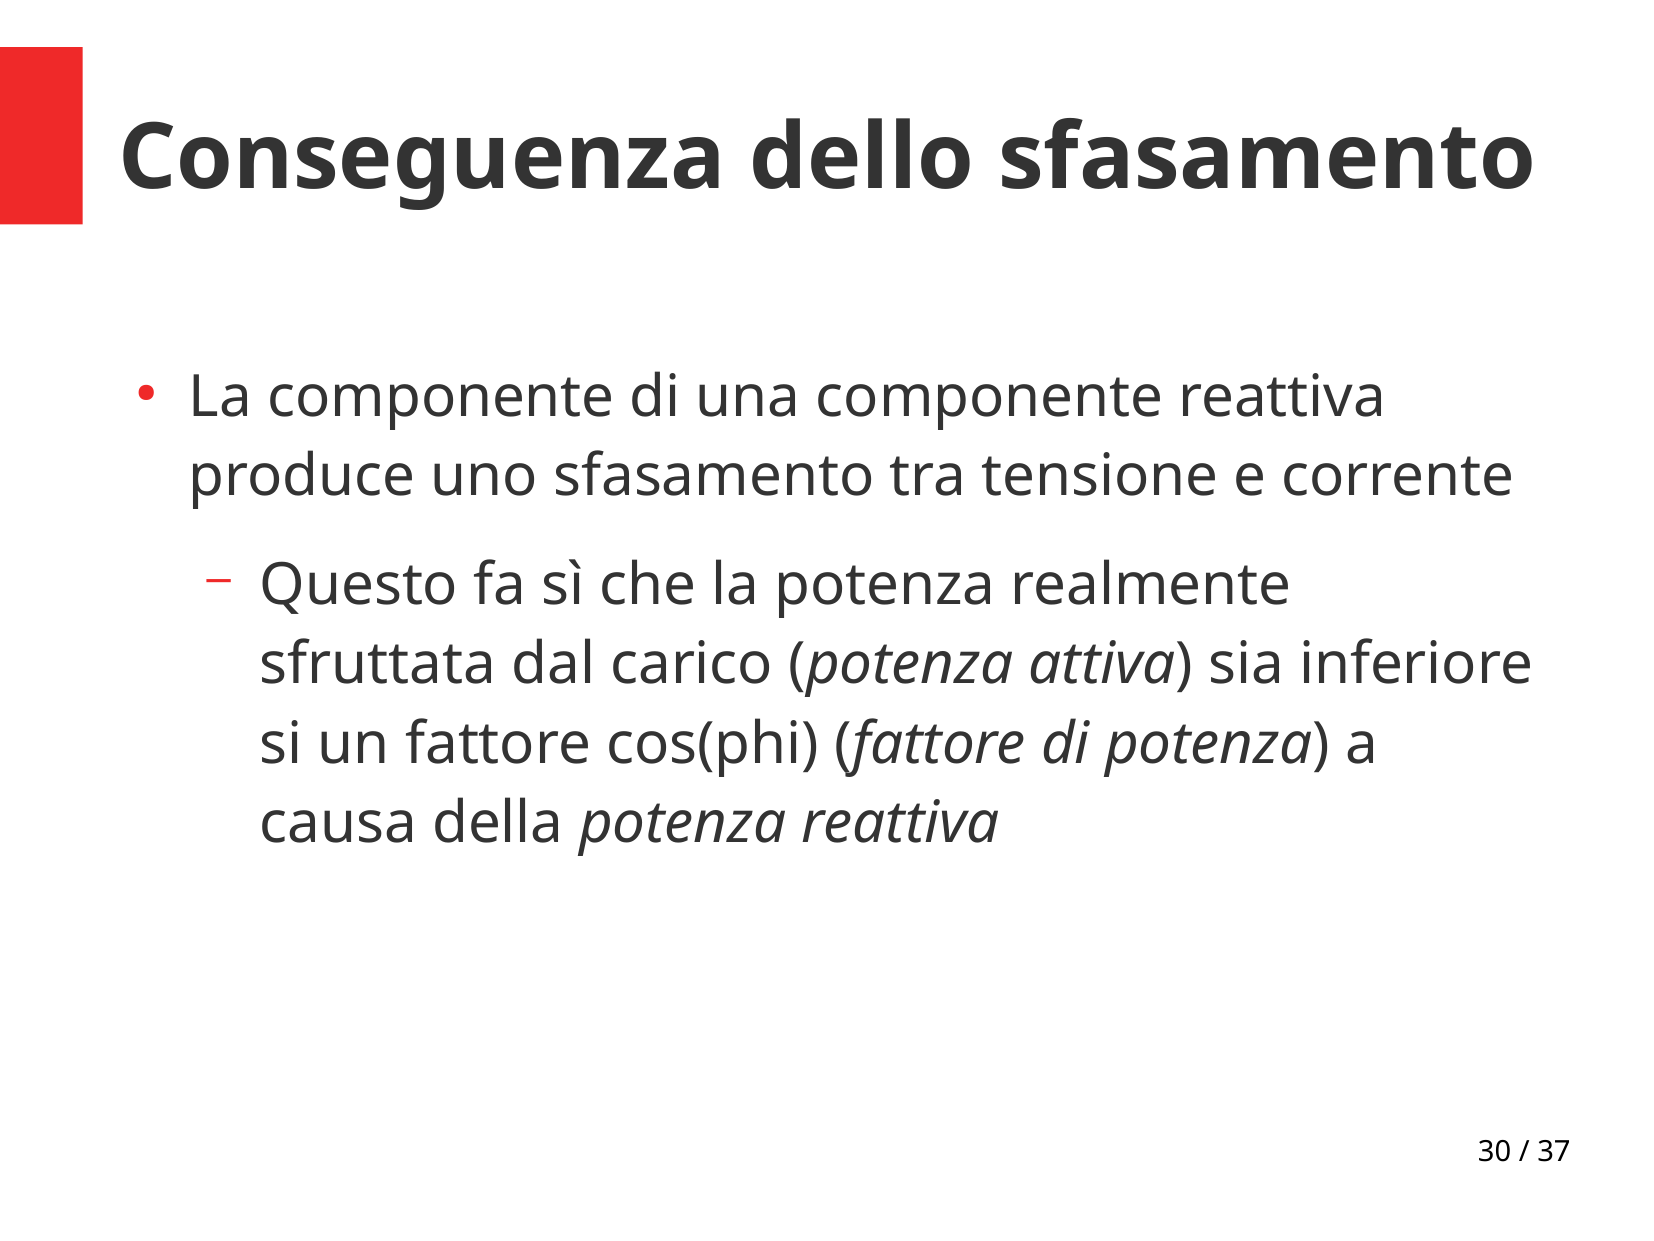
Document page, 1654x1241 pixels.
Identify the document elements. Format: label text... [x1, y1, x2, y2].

title Conseguenza dello sfasamento [118, 45, 1571, 260]
list La componente di una componente reattiva produce uno sfasamento tra tensione e corrente Questo fa sì che la potenza realmente sfruttata dal carico (potenza attiva) sia inferiore si un fattore cos(phi) (fattore di potenza) a causa della potenza reattiva [118, 354, 1536, 1074]
